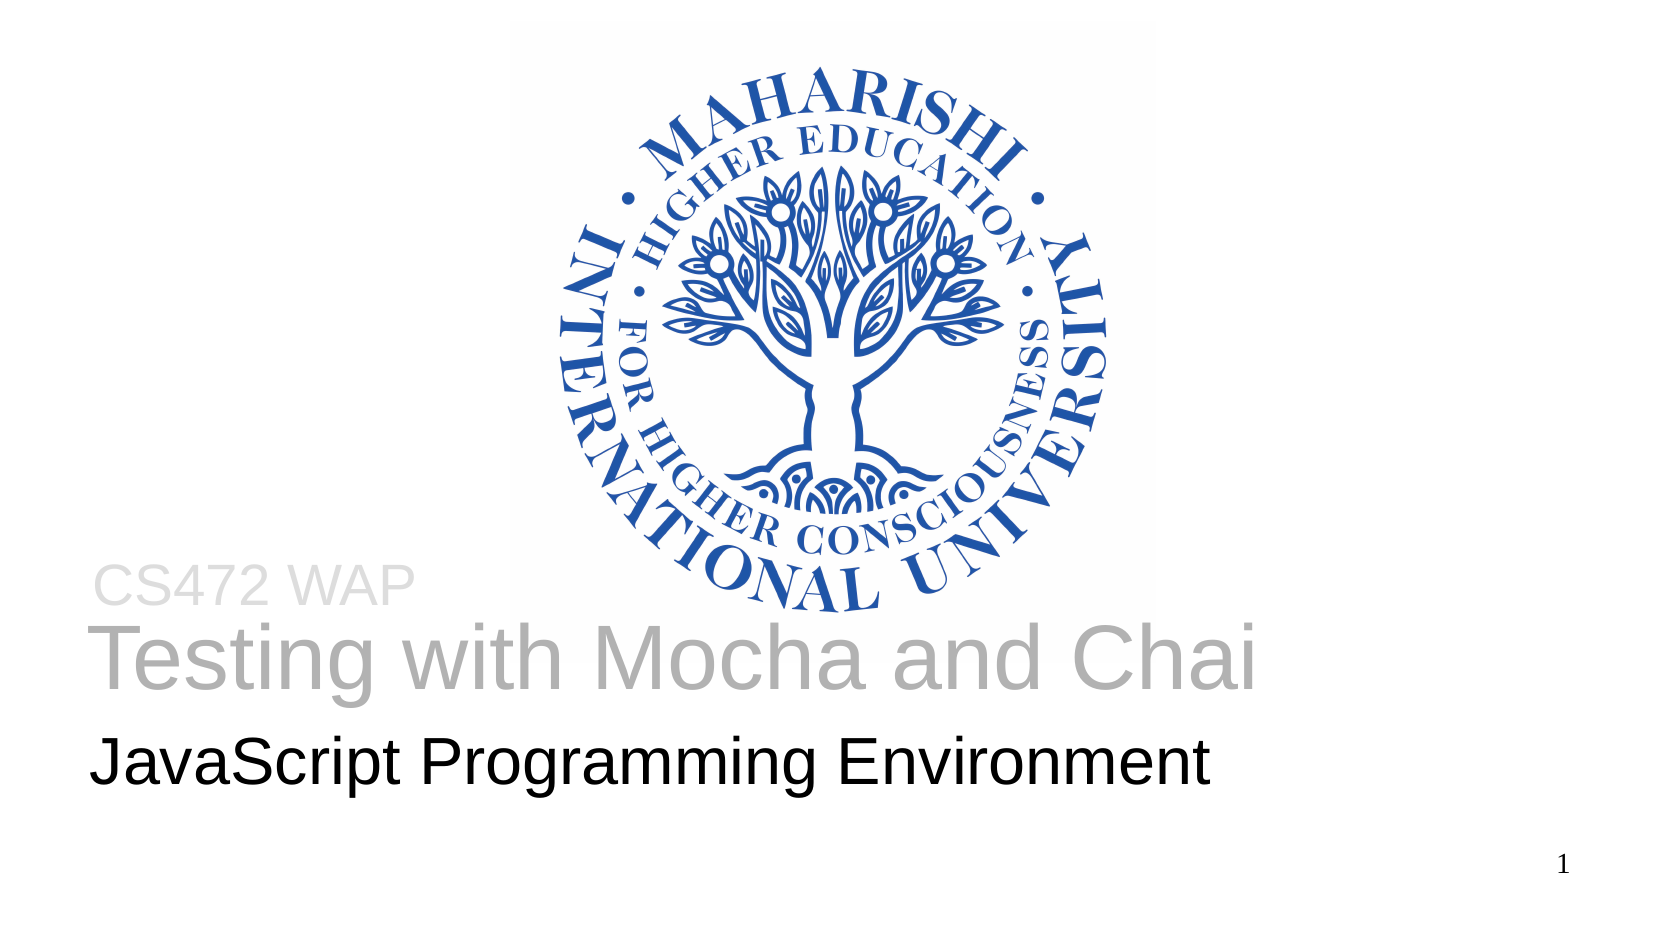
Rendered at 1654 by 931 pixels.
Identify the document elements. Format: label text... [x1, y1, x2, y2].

title CS472 WAP [92, 507, 1582, 663]
text_box JavaScript Programming Environment [89, 697, 1578, 826]
title Testing with Mocha and Chai [86, 579, 1576, 736]
picture [510, 21, 1156, 507]
